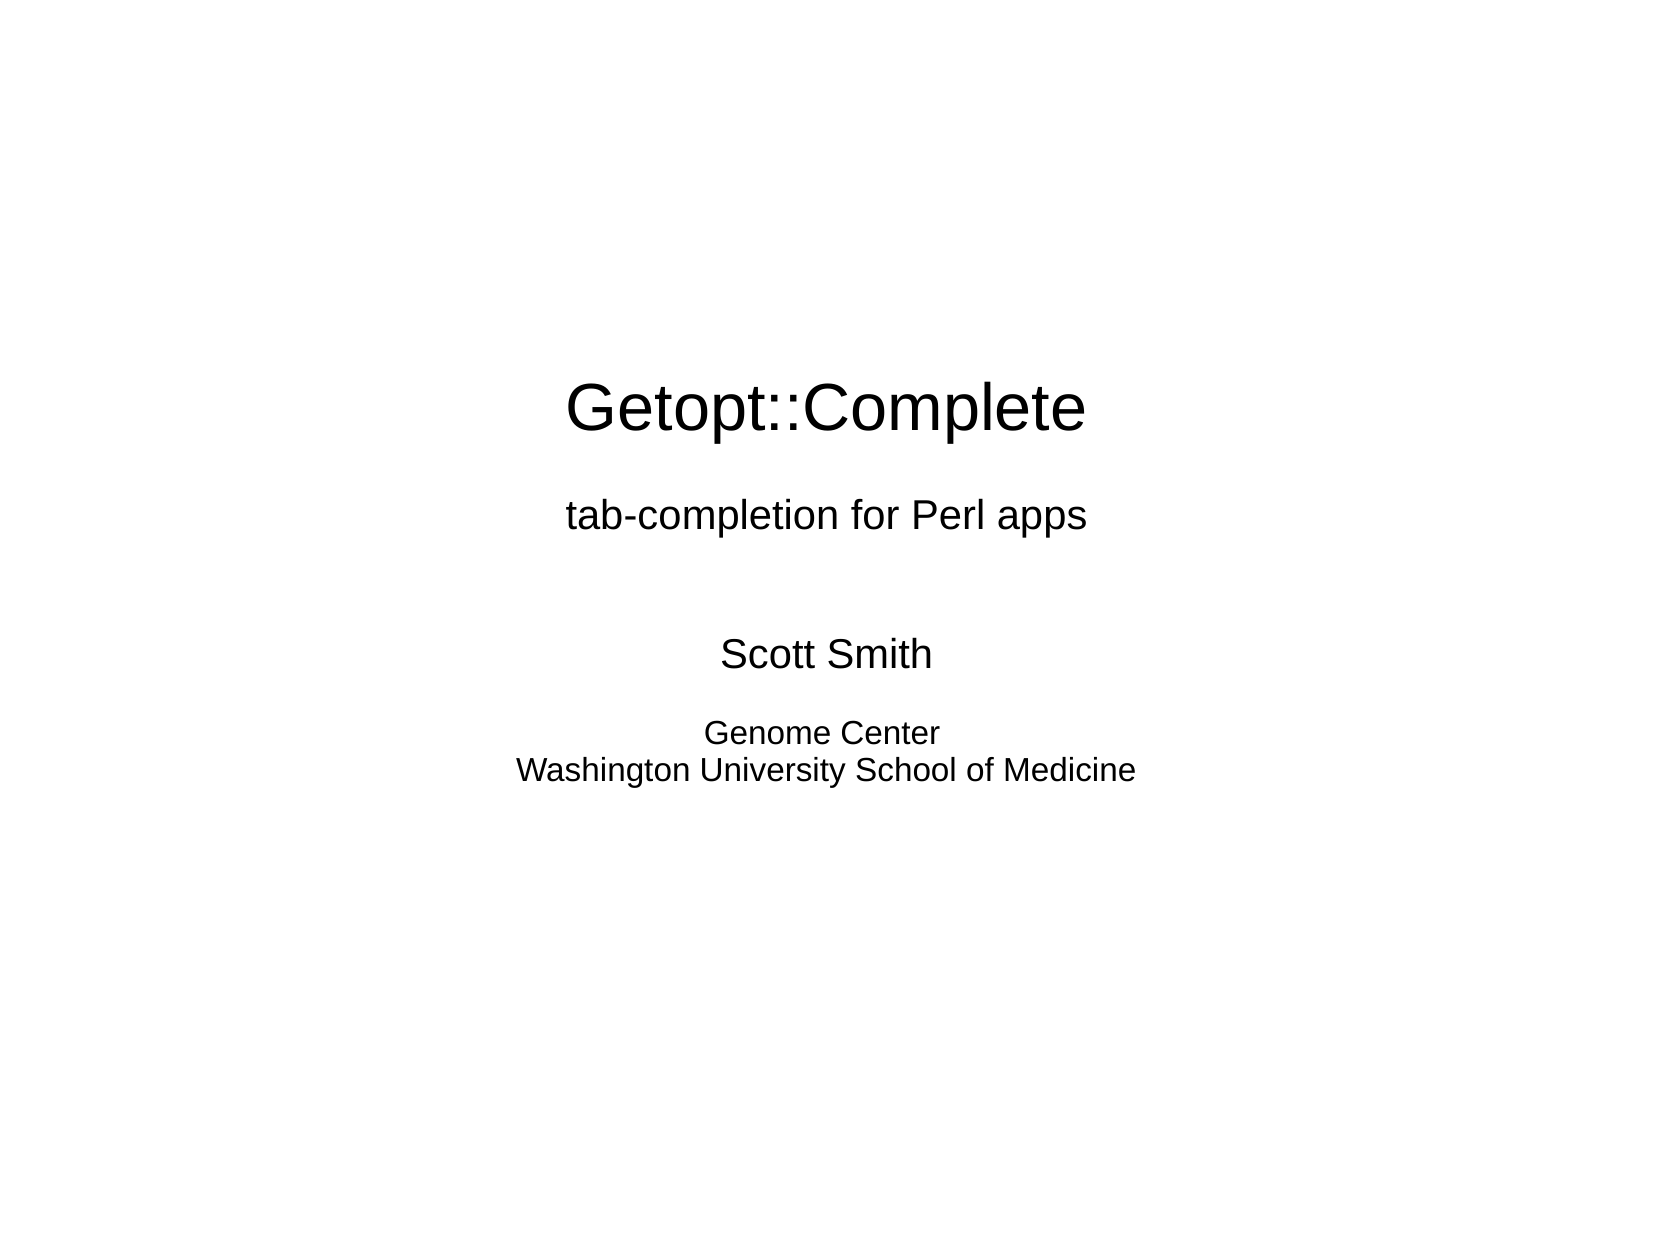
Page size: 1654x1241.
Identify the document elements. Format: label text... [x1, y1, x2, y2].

subtitle Getopt::Complete tab-completion for Perl apps Scott Smith Genome Center Washington University School of Medicine [82, 49, 1571, 1109]
